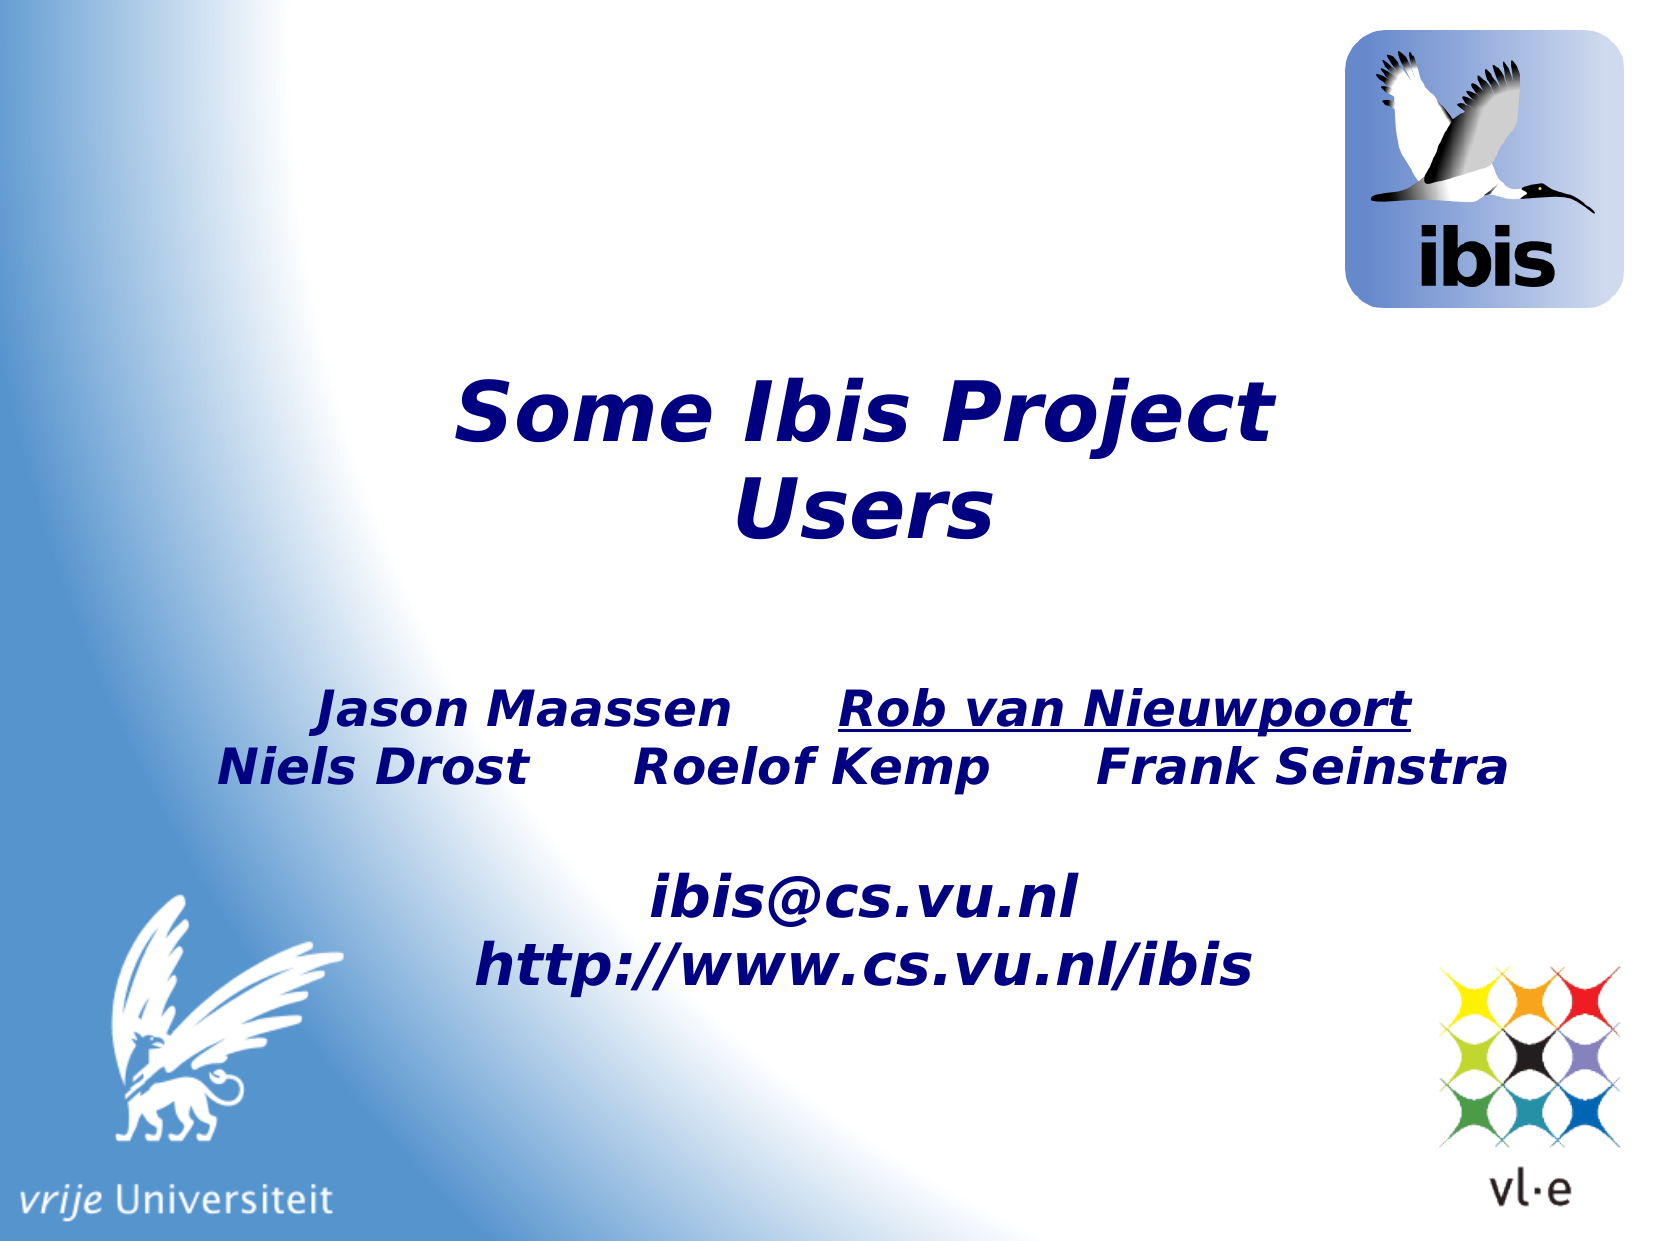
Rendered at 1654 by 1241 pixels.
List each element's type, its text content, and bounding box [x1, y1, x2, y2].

picture [0, 0, 1654, 1241]
title Some Ibis Project Users Jason Maassen Rob van Nieuwpoort Niels Drost Roelof Kemp Frank Seinstra ibis@cs.vu.nl http://www.cs.vu.nl/ibis [158, 364, 1571, 1000]
